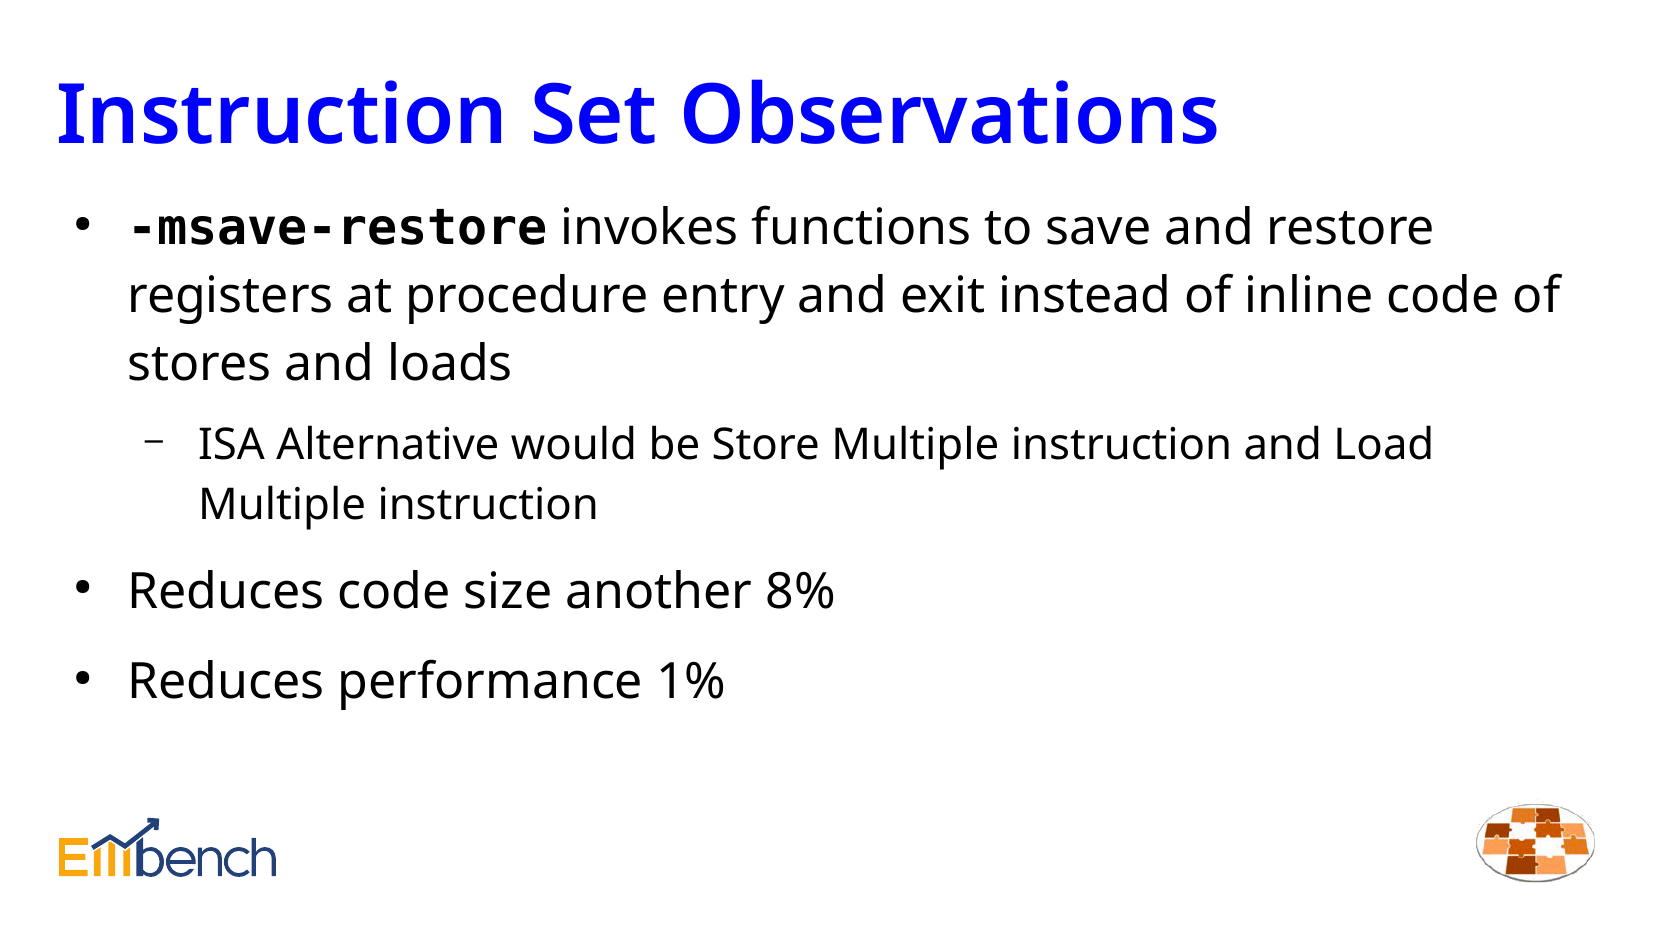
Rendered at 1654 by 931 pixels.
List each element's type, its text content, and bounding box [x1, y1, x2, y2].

picture [1476, 809, 1595, 883]
title Instruction Set Observations [56, 49, 1597, 173]
list -msave-restore invokes functions to save and restore registers at procedure entry and exit instead of inline code of stores and loads ISA Alternative would be Store Multiple instruction and Load Multiple instruction Reduces code size another 8% Reduces performance 1% [56, 190, 1598, 809]
